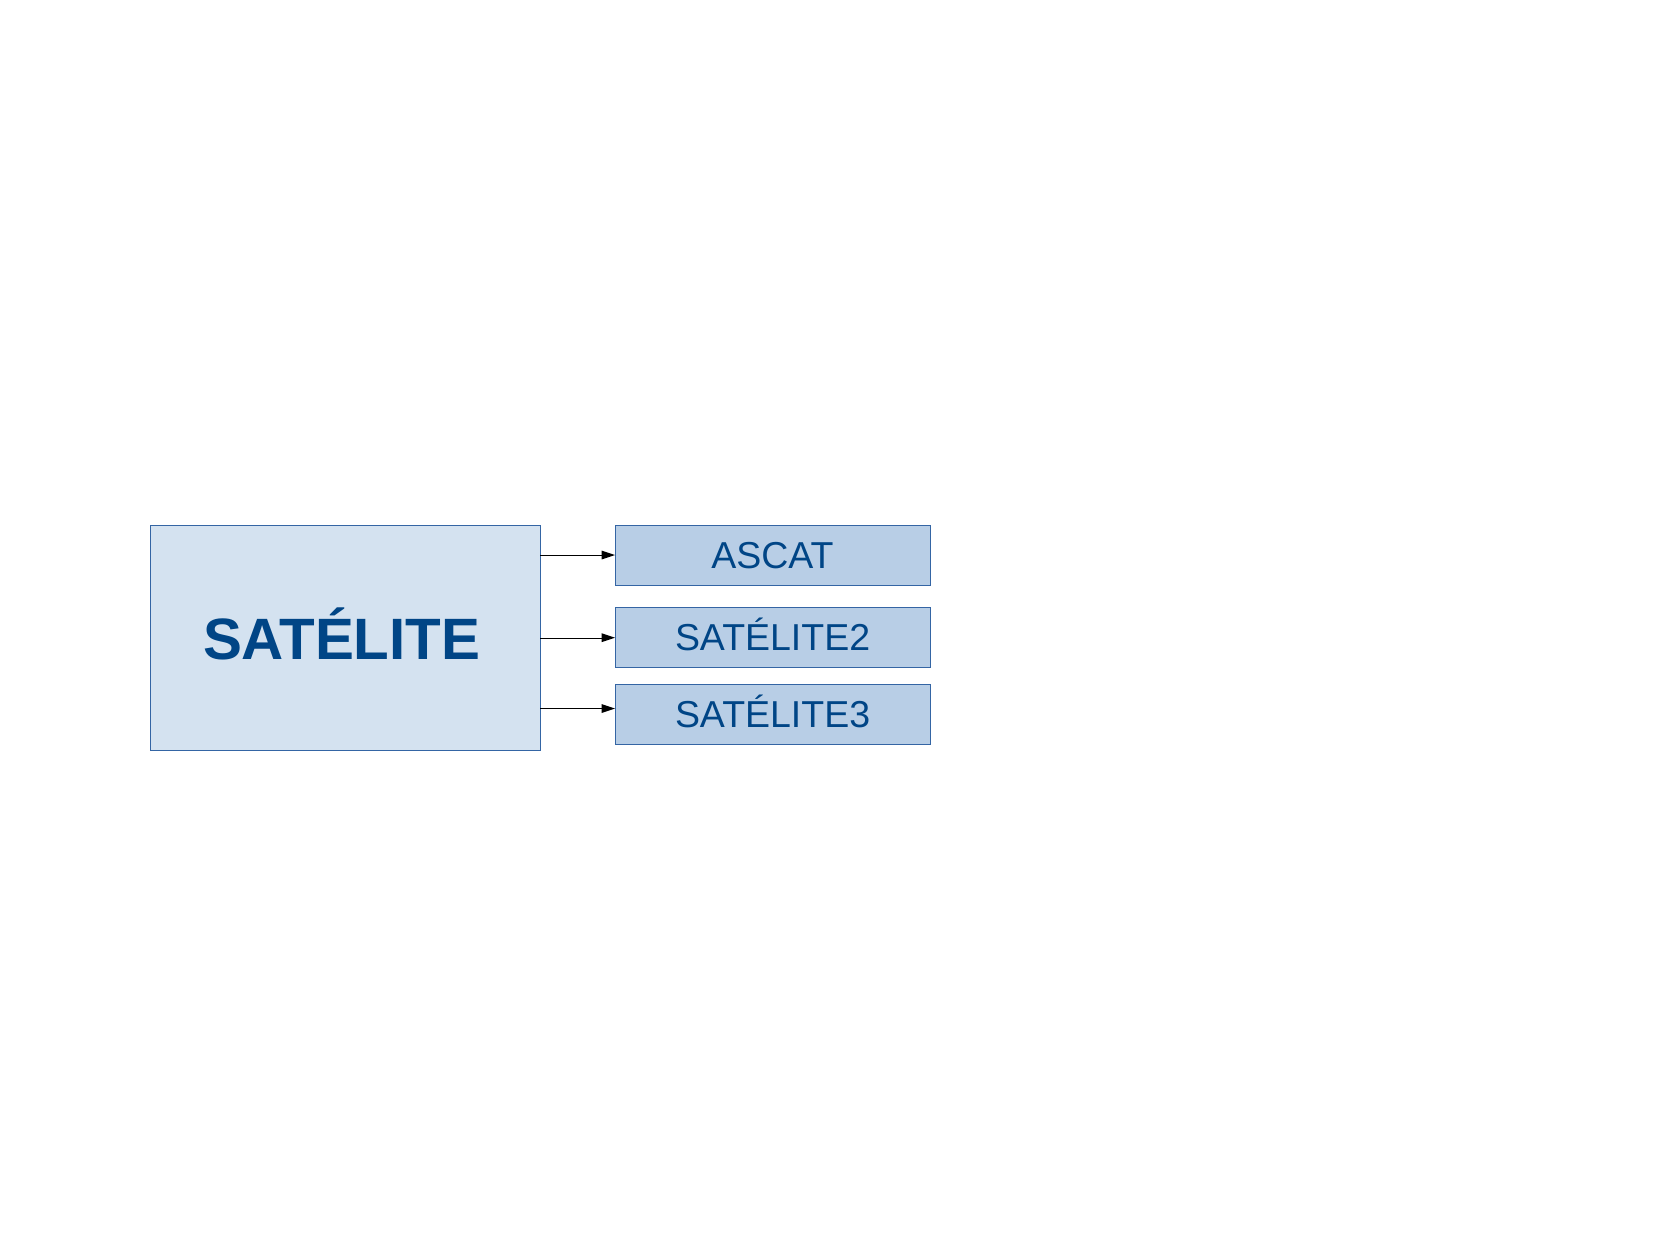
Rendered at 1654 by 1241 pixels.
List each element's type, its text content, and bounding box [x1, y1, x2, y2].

text_box [150, 525, 541, 751]
text_box SATÉLITE [188, 599, 534, 680]
text_box SATÉLITE3 [615, 684, 931, 745]
text_box ASCAT [615, 525, 931, 586]
text_box SATÉLITE2 [615, 607, 931, 668]
